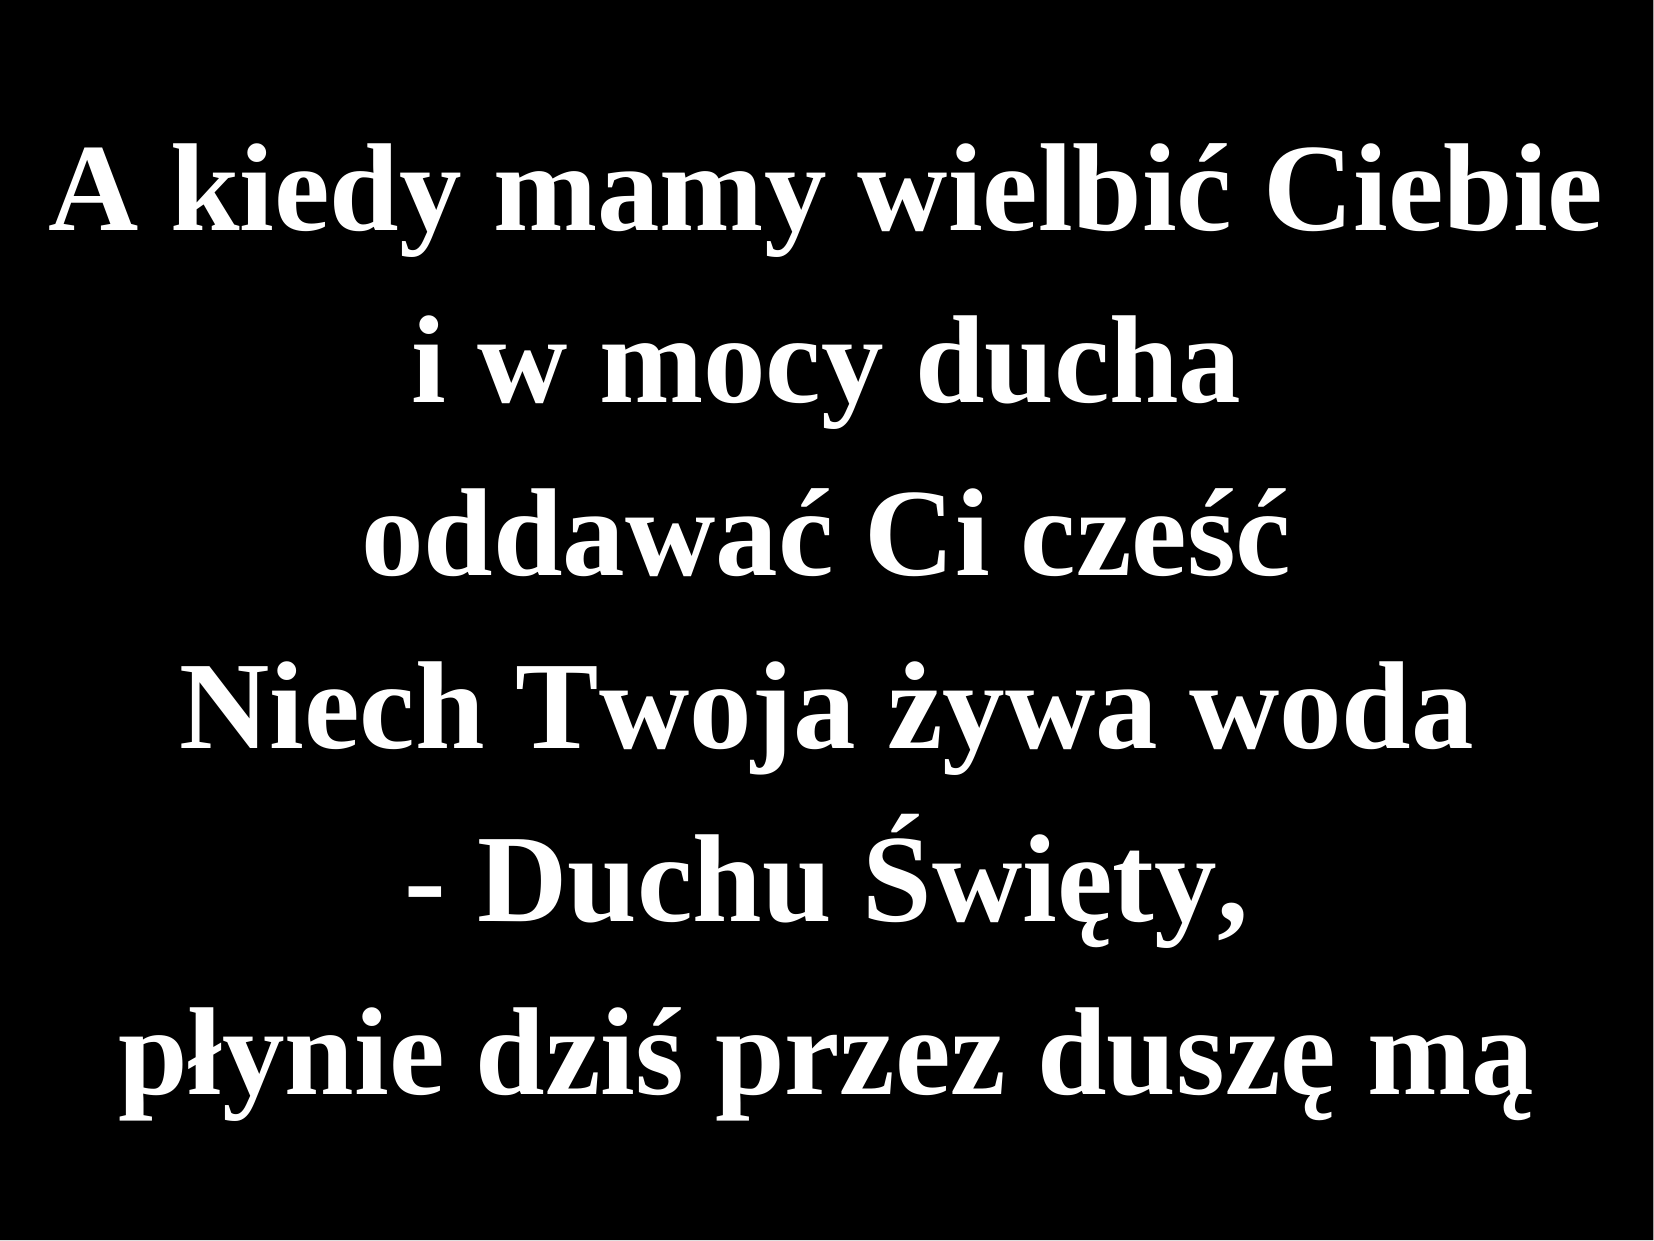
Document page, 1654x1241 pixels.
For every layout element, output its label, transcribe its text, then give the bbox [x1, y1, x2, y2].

title A kiedy mamy wielbić Ciebie ppp i w mocy ducha ppp oddawać Ci cześć ppp Niech Twoja żywa woda ppp - Duchu Święty, ppp płynie dziś przez duszę mą [0, 0, 1654, 1241]
